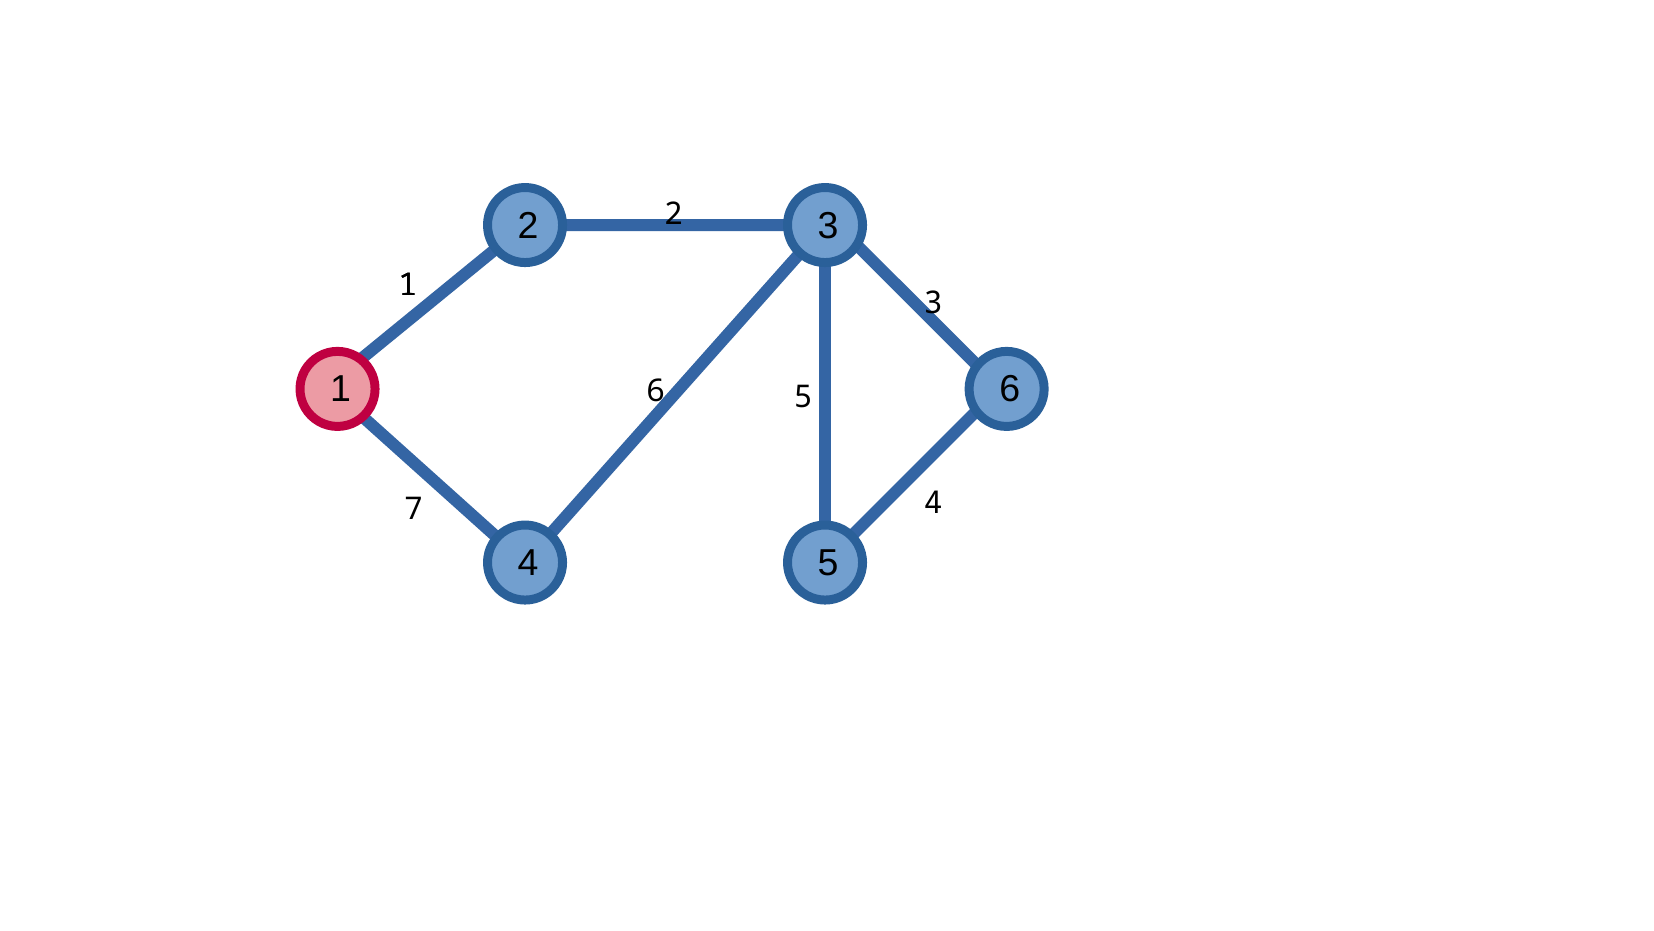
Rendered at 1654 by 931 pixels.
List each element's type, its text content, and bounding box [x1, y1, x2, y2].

text_box 7 [389, 479, 437, 529]
text_box 6 [969, 351, 1045, 427]
text_box 2 [487, 187, 563, 263]
text_box 4 [909, 473, 957, 523]
text_box 5 [787, 525, 863, 601]
text_box 3 [787, 187, 863, 263]
text_box 4 [487, 525, 563, 601]
text_box 5 [779, 366, 827, 417]
text_box 1 [300, 351, 376, 427]
text_box 1 [383, 254, 431, 305]
text_box 2 [649, 183, 697, 234]
text_box 6 [631, 360, 679, 411]
text_box 3 [909, 272, 957, 322]
